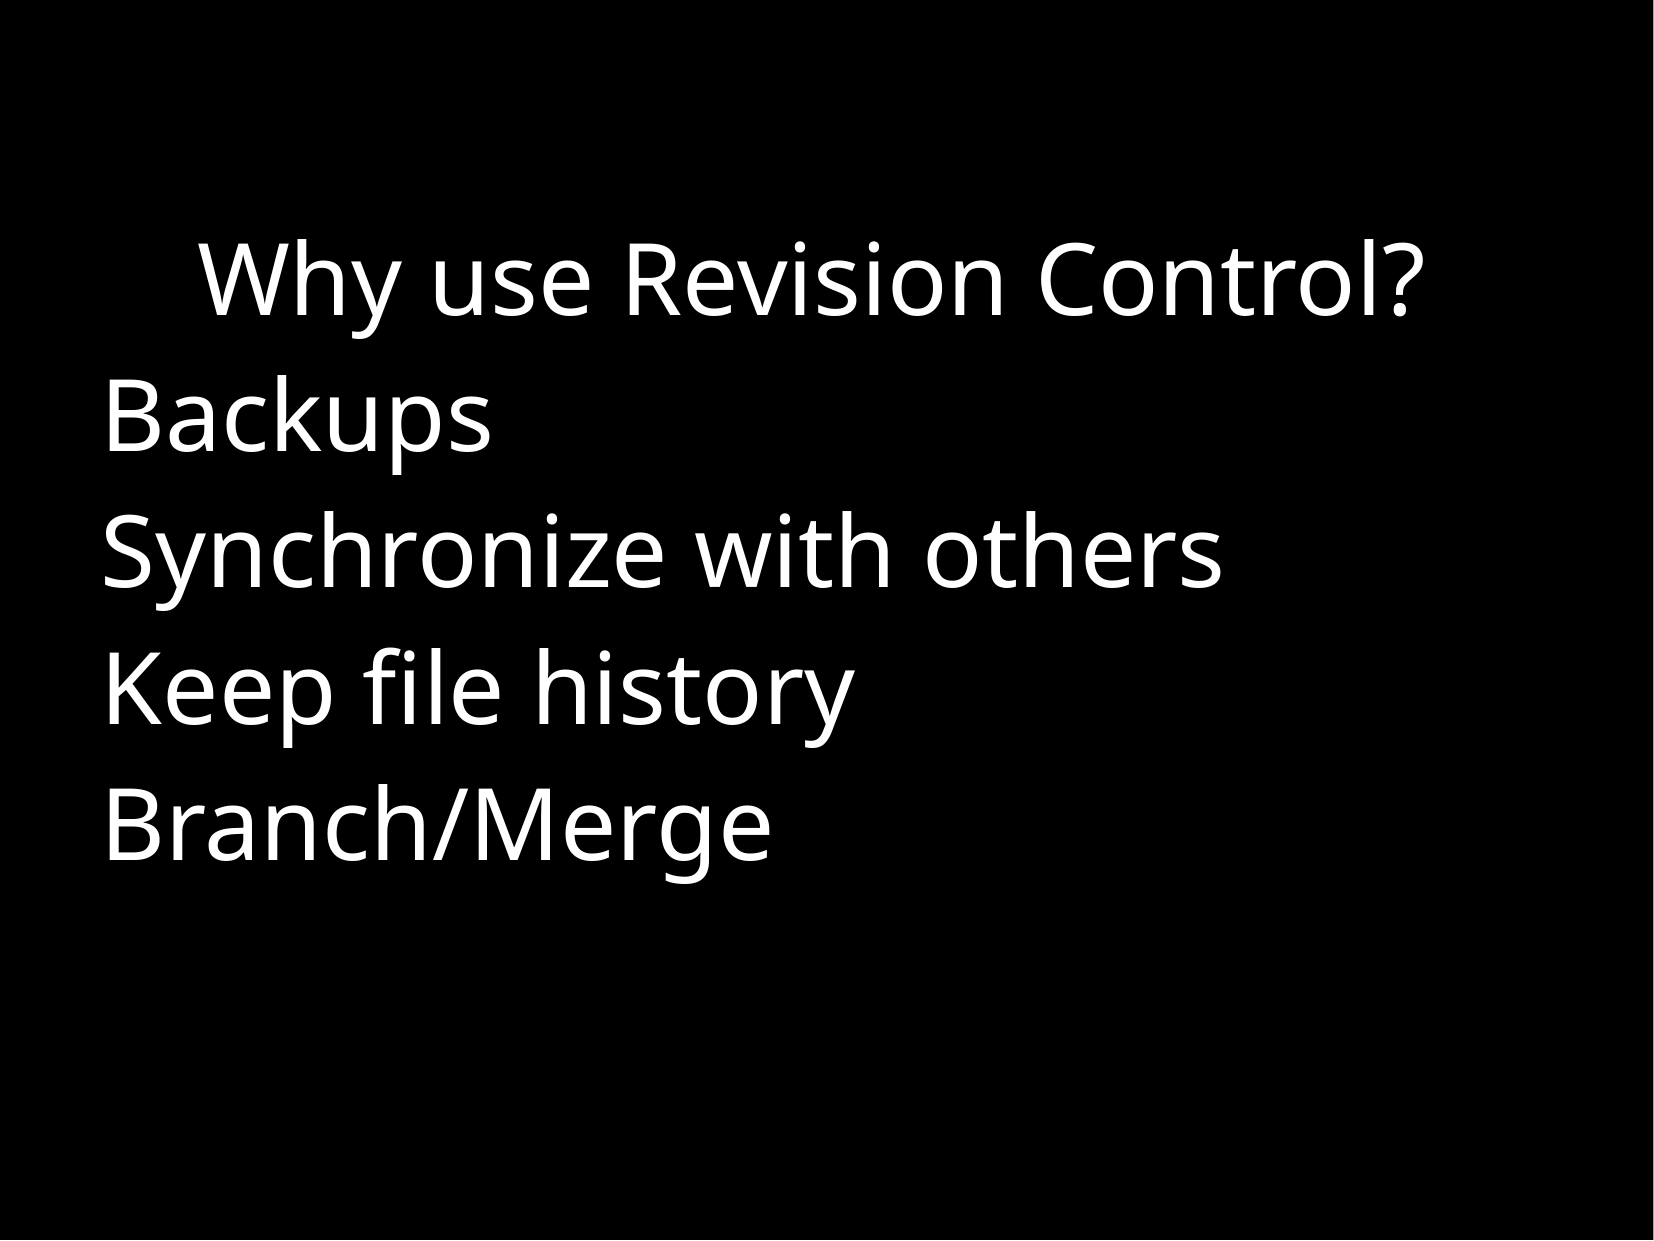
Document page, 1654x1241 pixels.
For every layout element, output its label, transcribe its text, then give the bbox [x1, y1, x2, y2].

subtitle Why use Revision Control? Backups Synchronize with others Keep file history Branch/Merge [88, 88, 1536, 1010]
